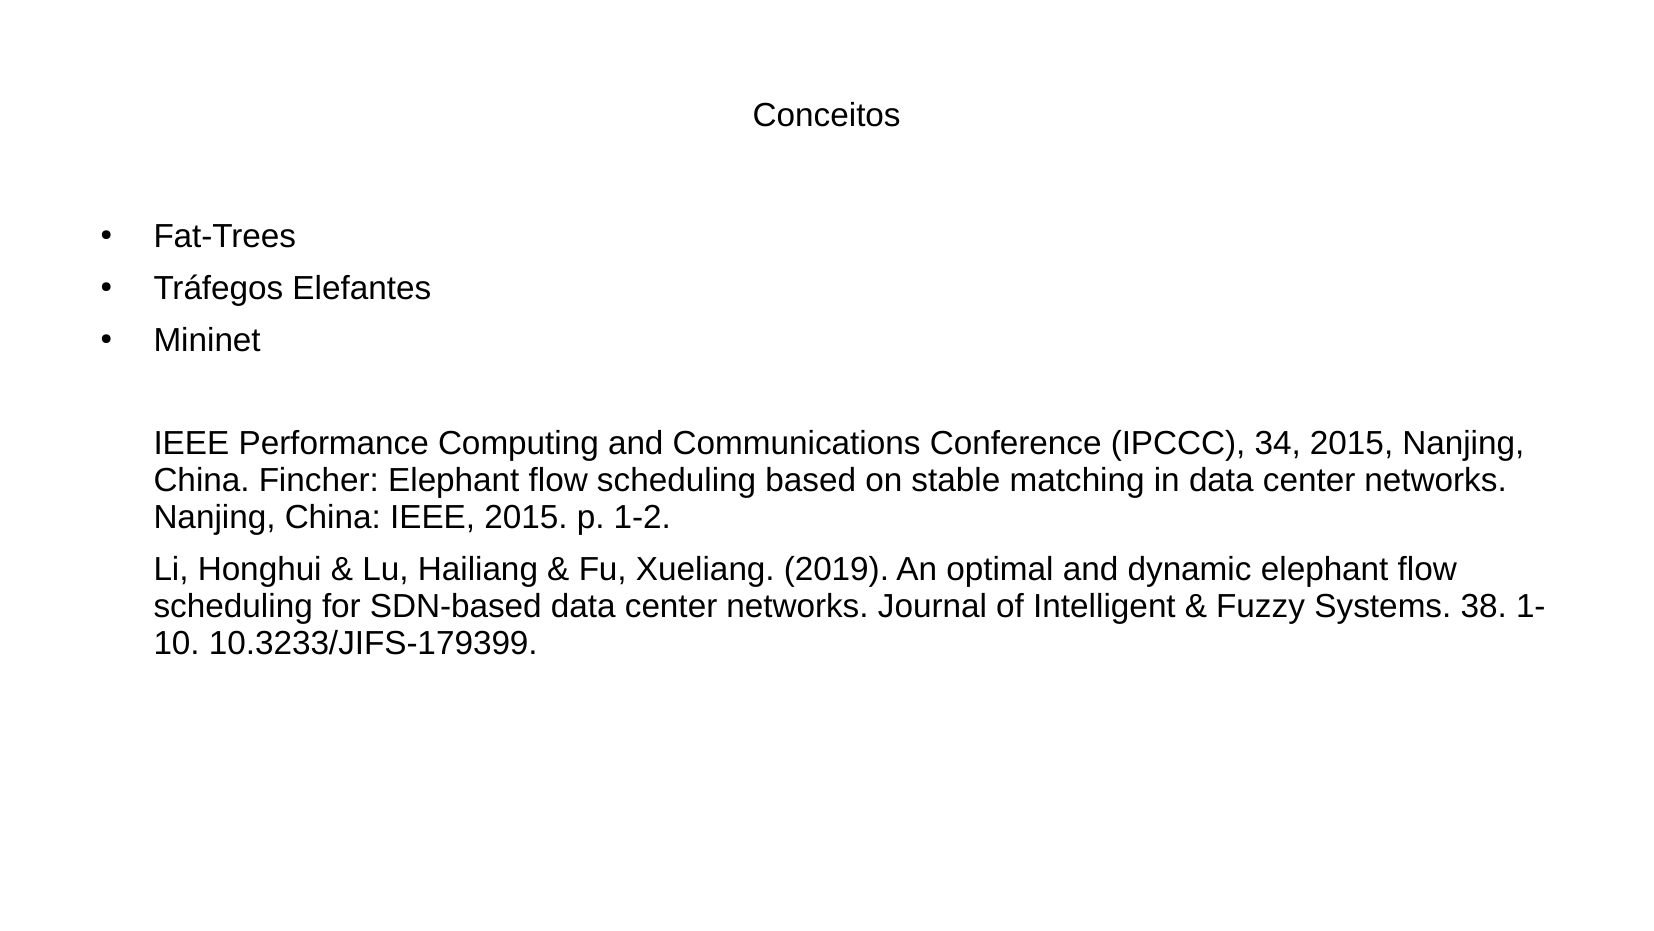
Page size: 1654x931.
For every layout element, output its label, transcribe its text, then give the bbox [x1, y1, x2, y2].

title Conceitos [82, 37, 1571, 193]
list Fat-Trees Tráfegos Elefantes Mininet IEEE Performance Computing and Communications Conference (IPCCC), 34, 2015, Nanjing, China. Fincher: Elephant flow scheduling based on stable matching in data center networks. Nanjing, China: IEEE, 2015. p. 1-2. Li, Honghui & Lu, Hailiang & Fu, Xueliang. (2019). An optimal and dynamic elephant flow scheduling for SDN-based data center networks. Journal of Intelligent & Fuzzy Systems. 38. 1-10. 10.3233/JIFS-179399. [82, 217, 1571, 758]
